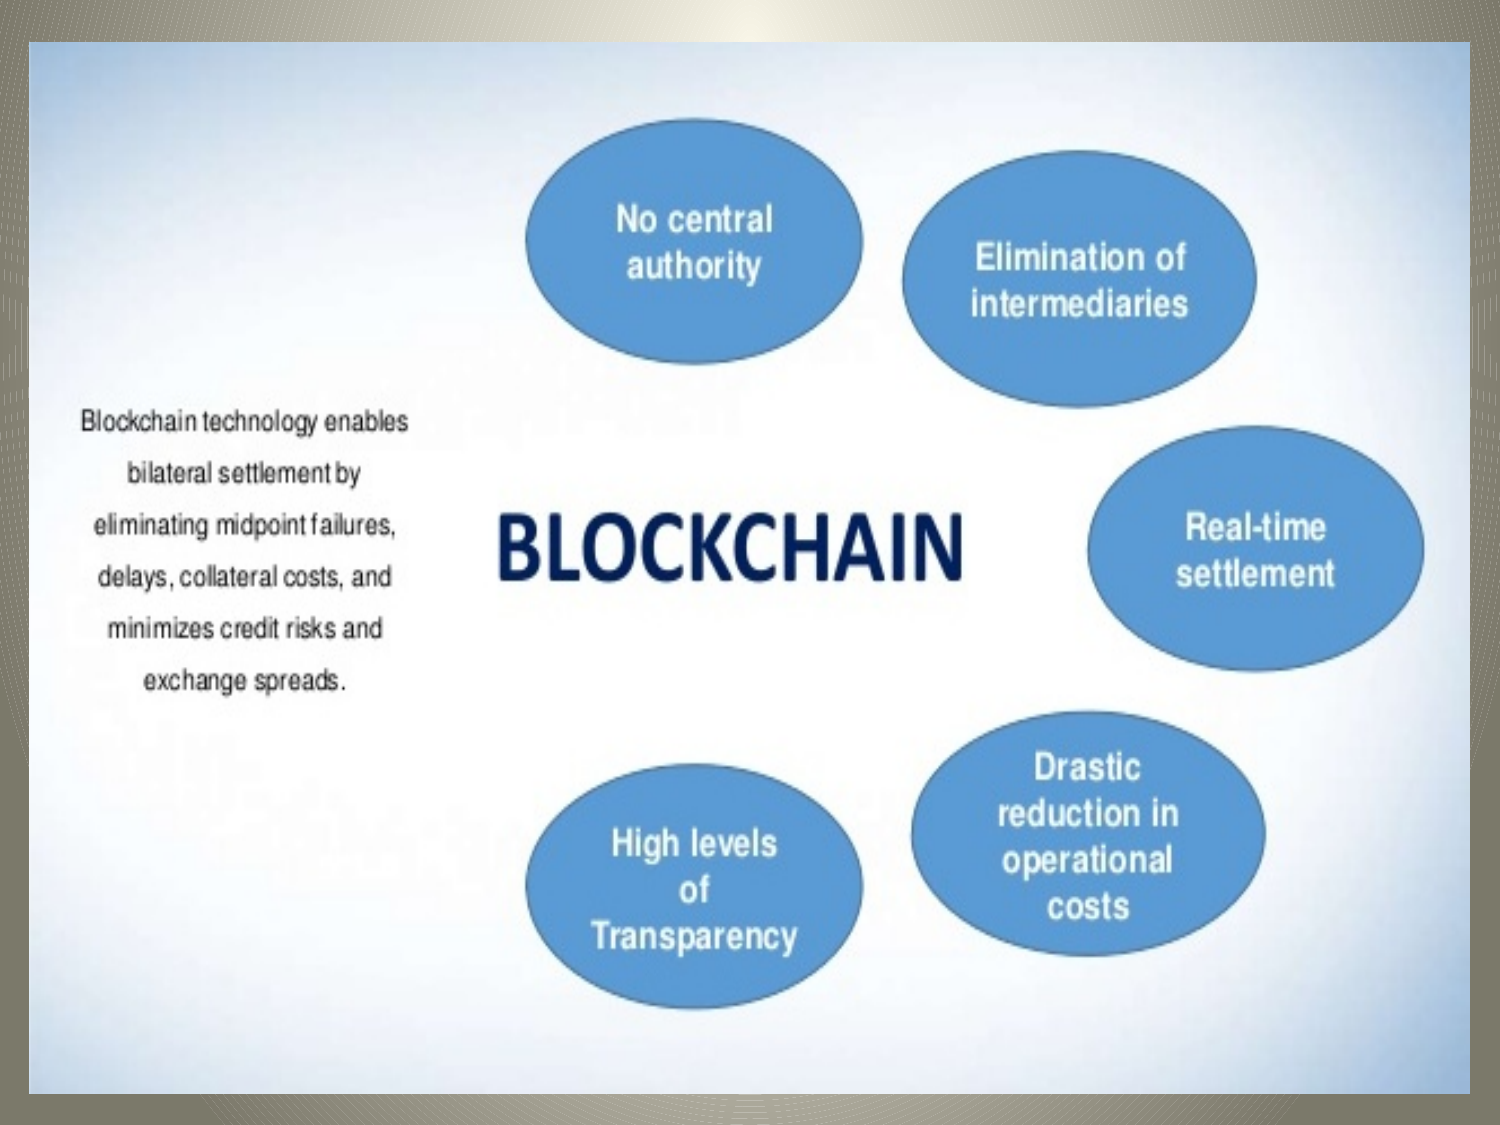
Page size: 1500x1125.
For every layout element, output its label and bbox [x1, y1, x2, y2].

picture [29, 42, 1470, 1094]
